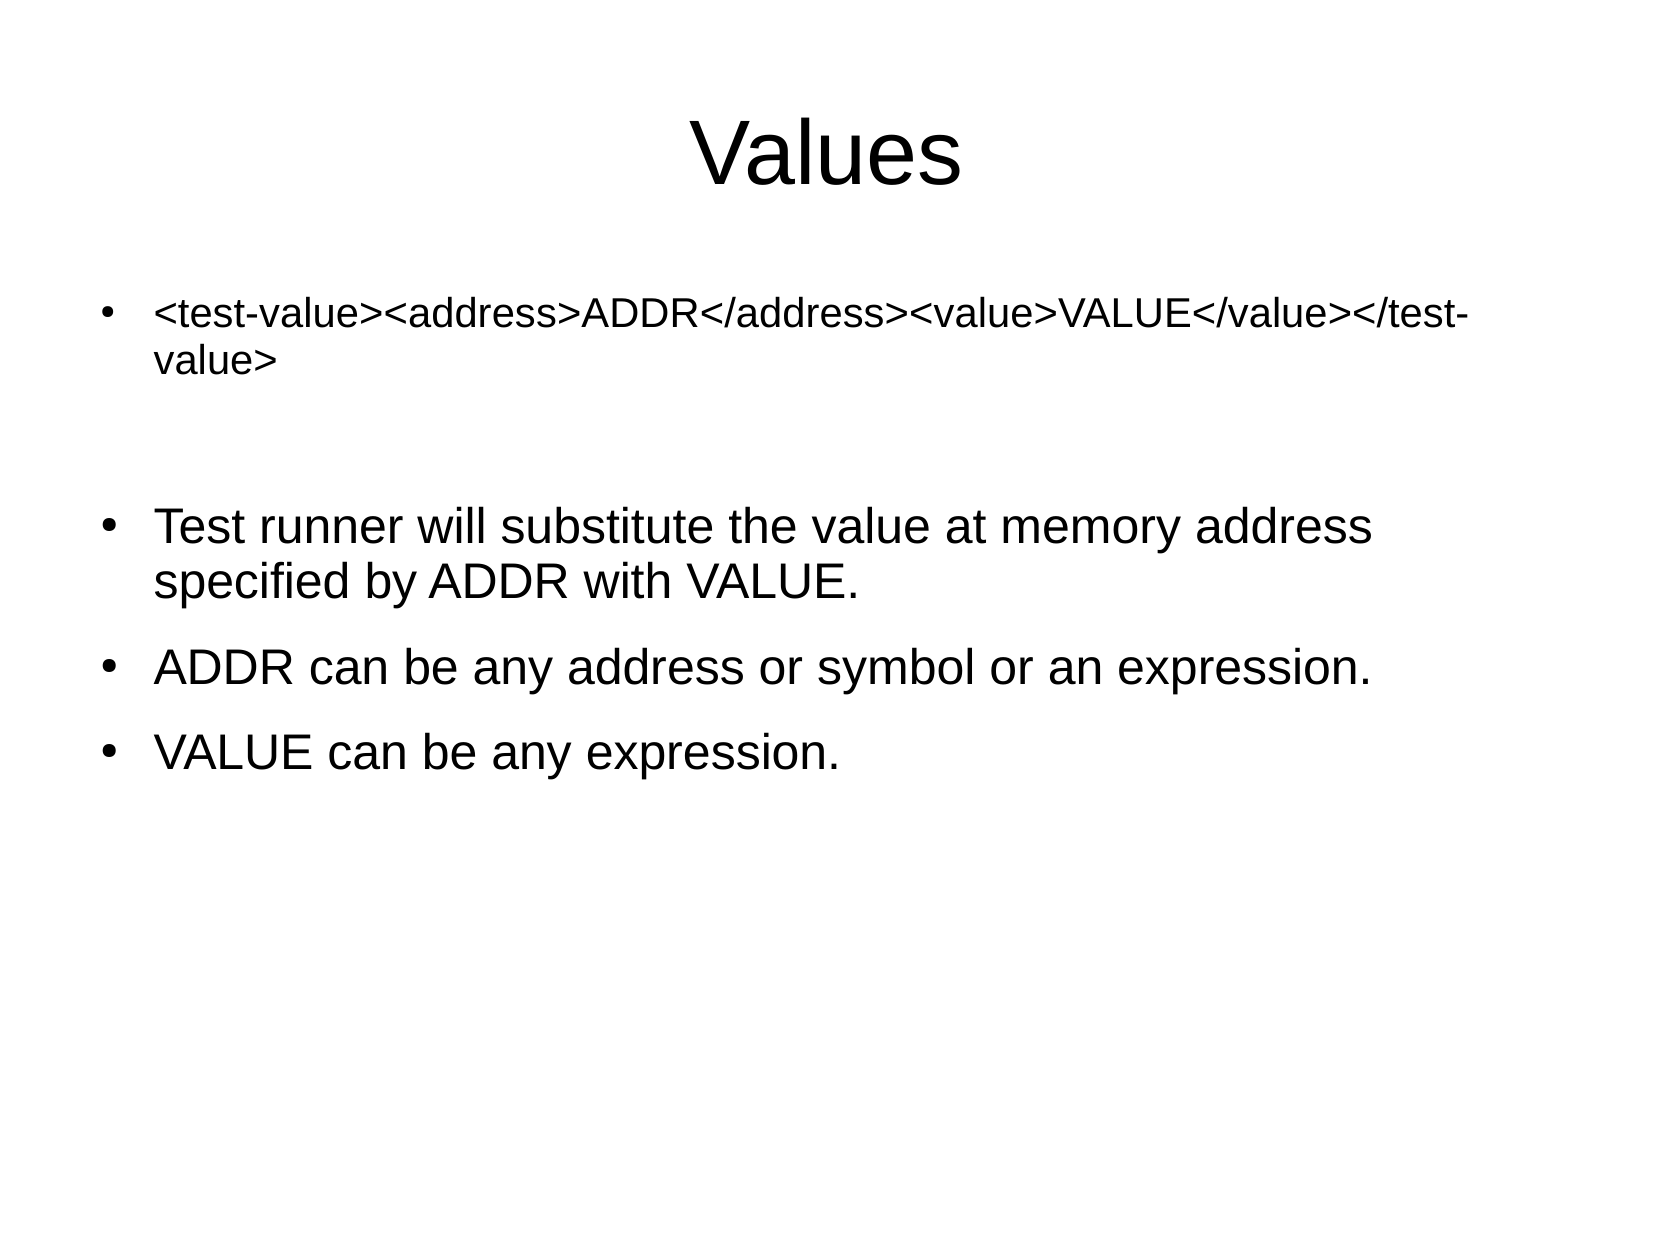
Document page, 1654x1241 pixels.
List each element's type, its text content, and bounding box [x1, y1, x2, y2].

title Values [82, 49, 1571, 257]
list <test-value><address>ADDR</address><value>VALUE</value></test-value> Test runner will substitute the value at memory address specified by ADDR with VALUE. ADDR can be any address or symbol or an expression. VALUE can be any expression. [82, 290, 1571, 1010]
